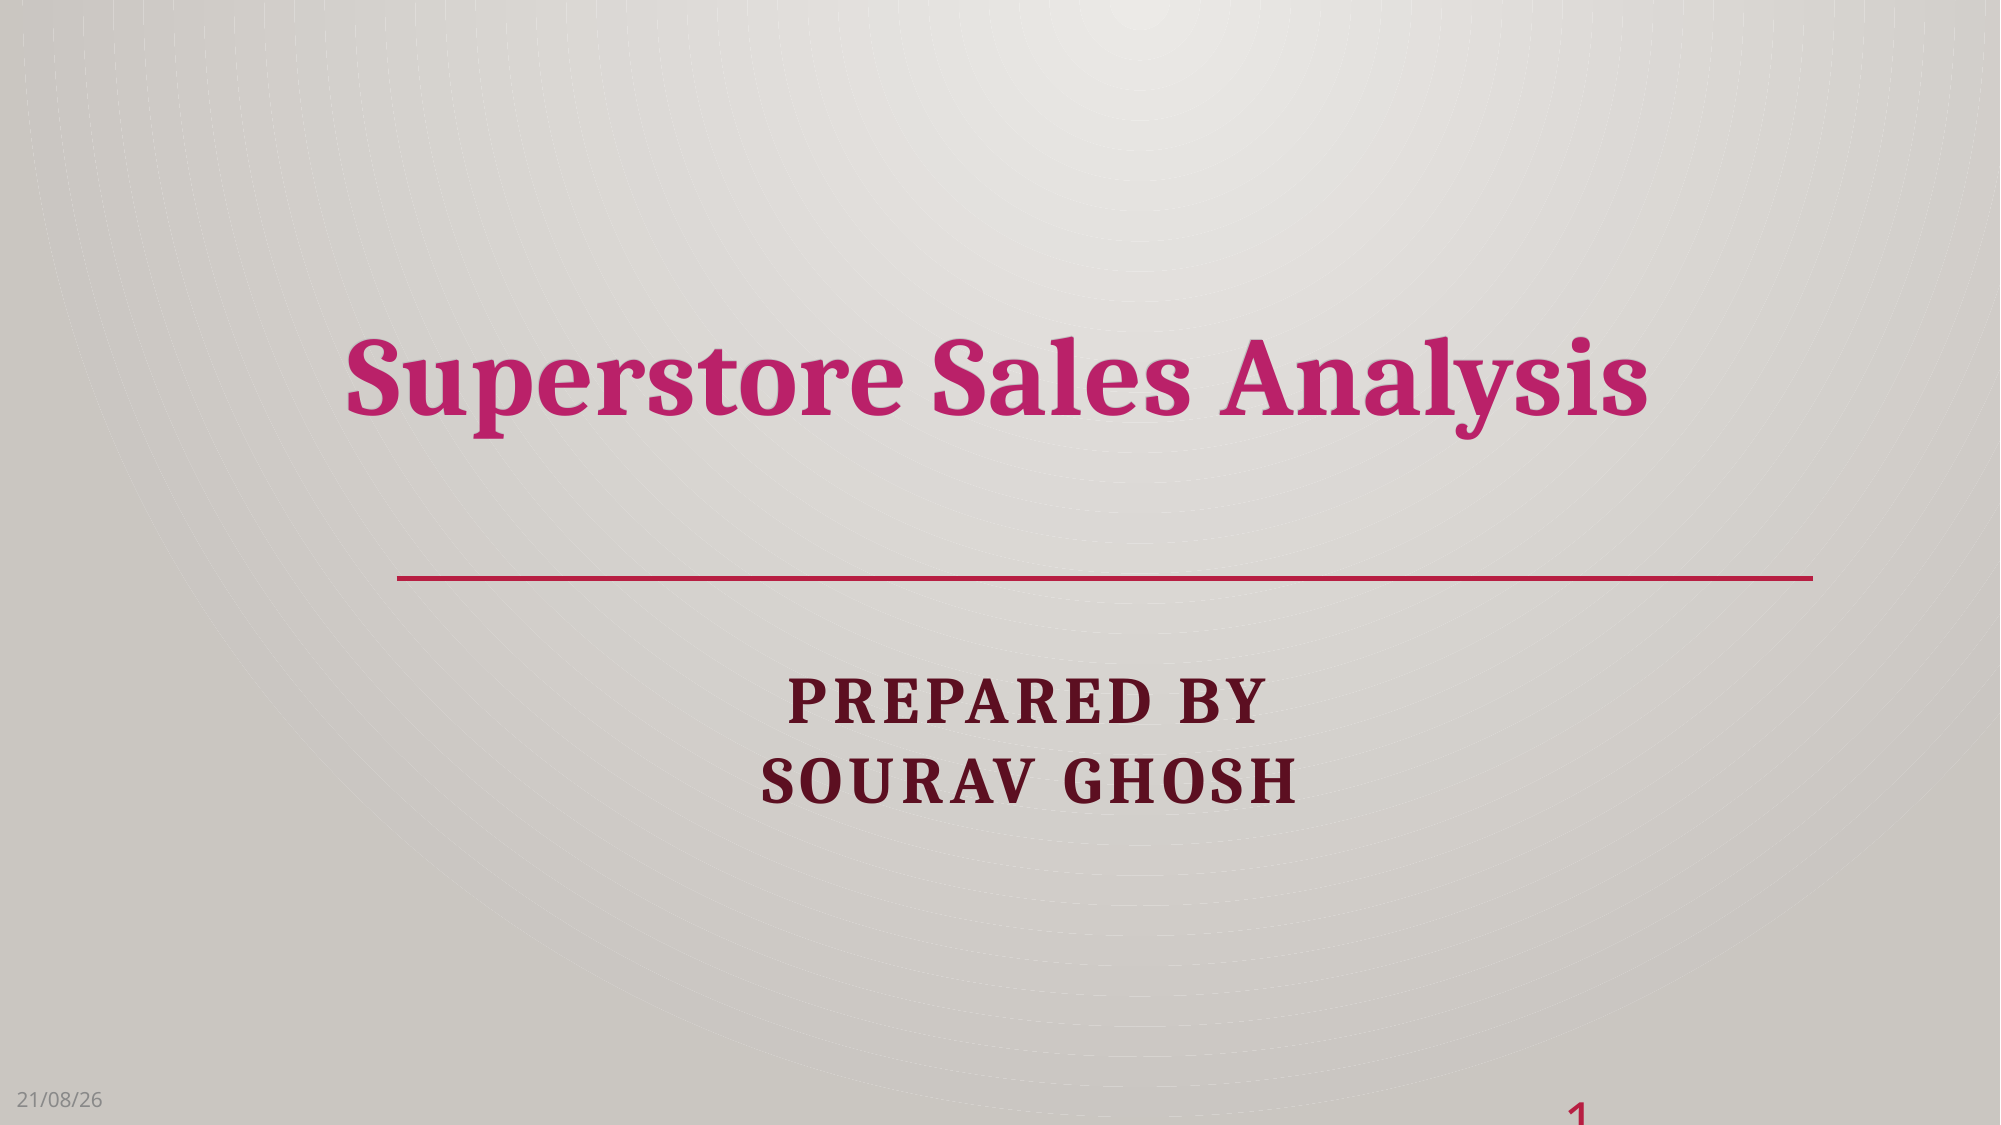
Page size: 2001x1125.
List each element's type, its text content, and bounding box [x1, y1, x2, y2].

slide_number 11-04-2023 [1, 1078, 452, 1118]
text_box Prepared by Sourav Ghosh [31, 599, 2000, 875]
slide_number 1 [1548, 1078, 1999, 1118]
text_box Superstore Sales Analysis [31, 127, 1969, 599]
